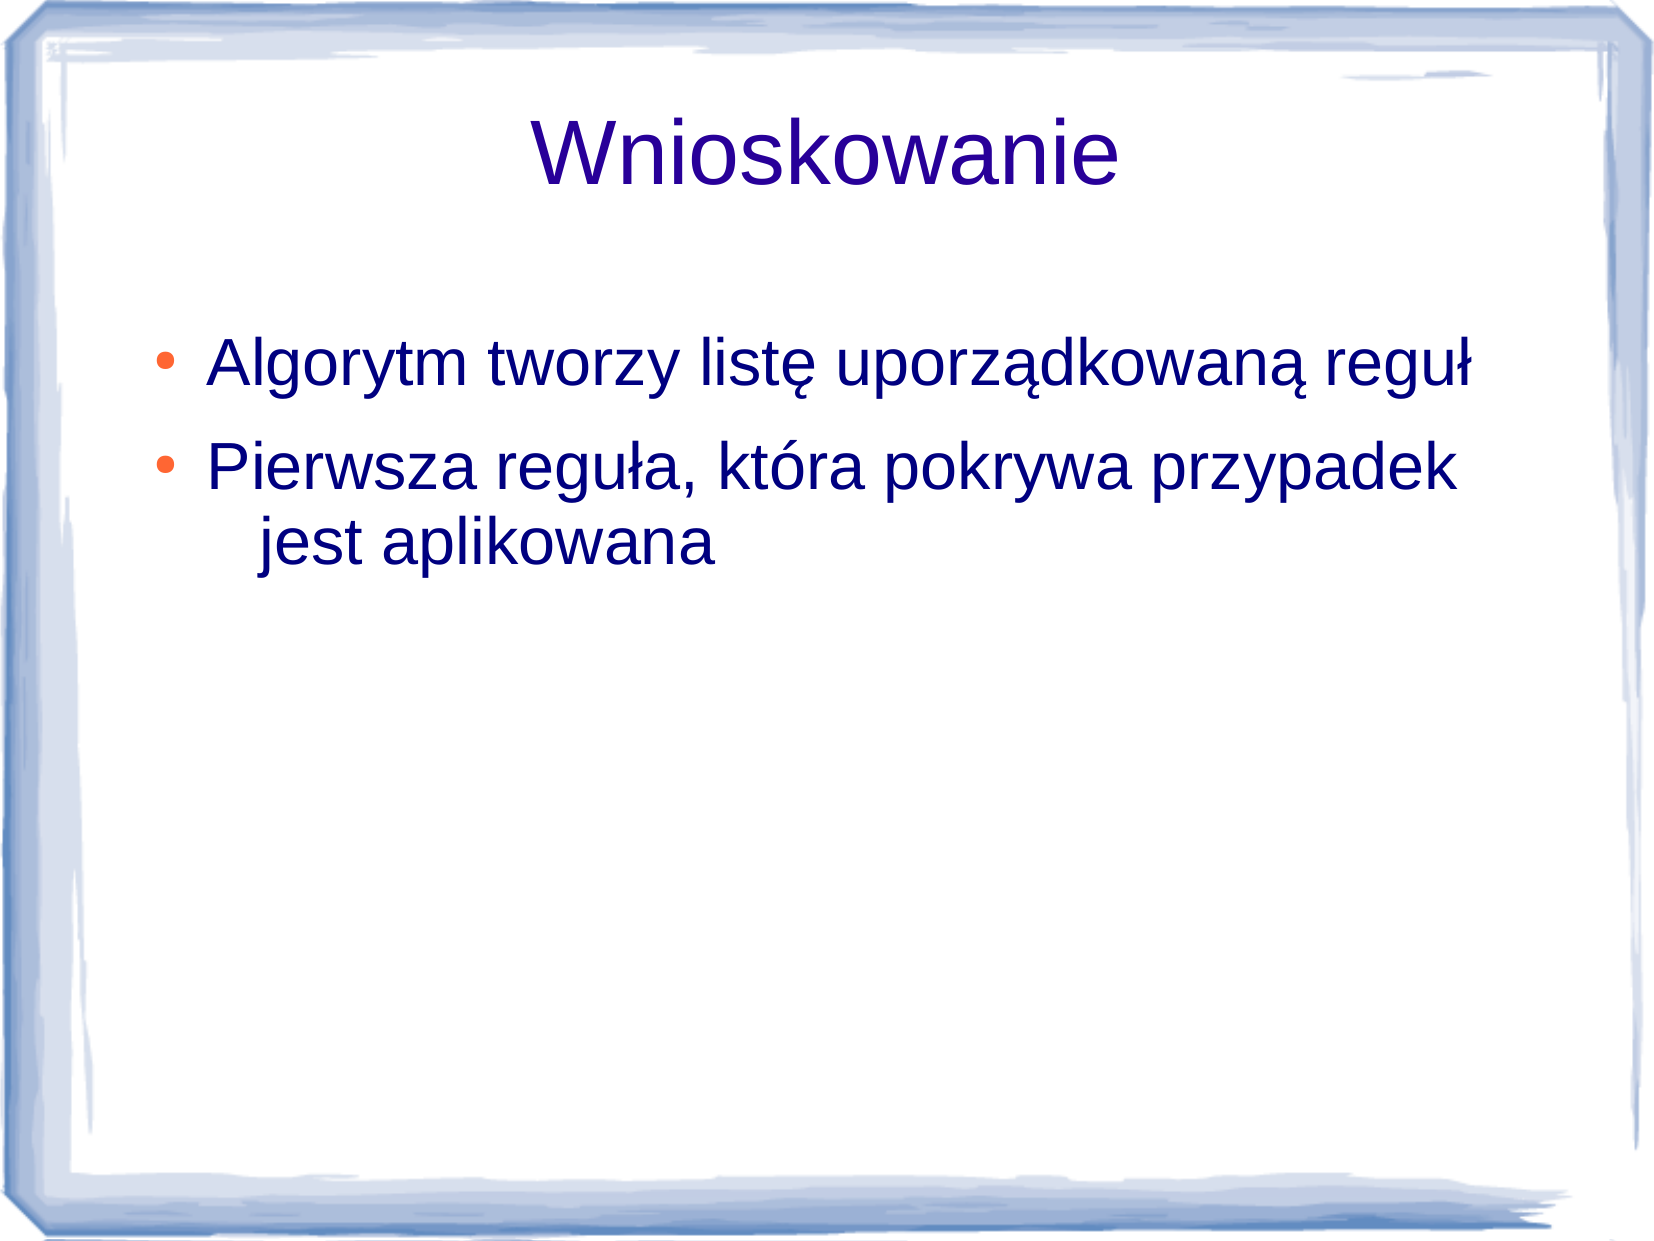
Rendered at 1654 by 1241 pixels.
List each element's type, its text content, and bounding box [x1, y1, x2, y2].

picture [0, 0, 1654, 1241]
title Wnioskowanie [82, 49, 1571, 257]
list Algorytm tworzy listę uporządkowaną reguł Pierwsza reguła, która pokrywa przypadek jest aplikowana [118, 324, 1560, 1004]
